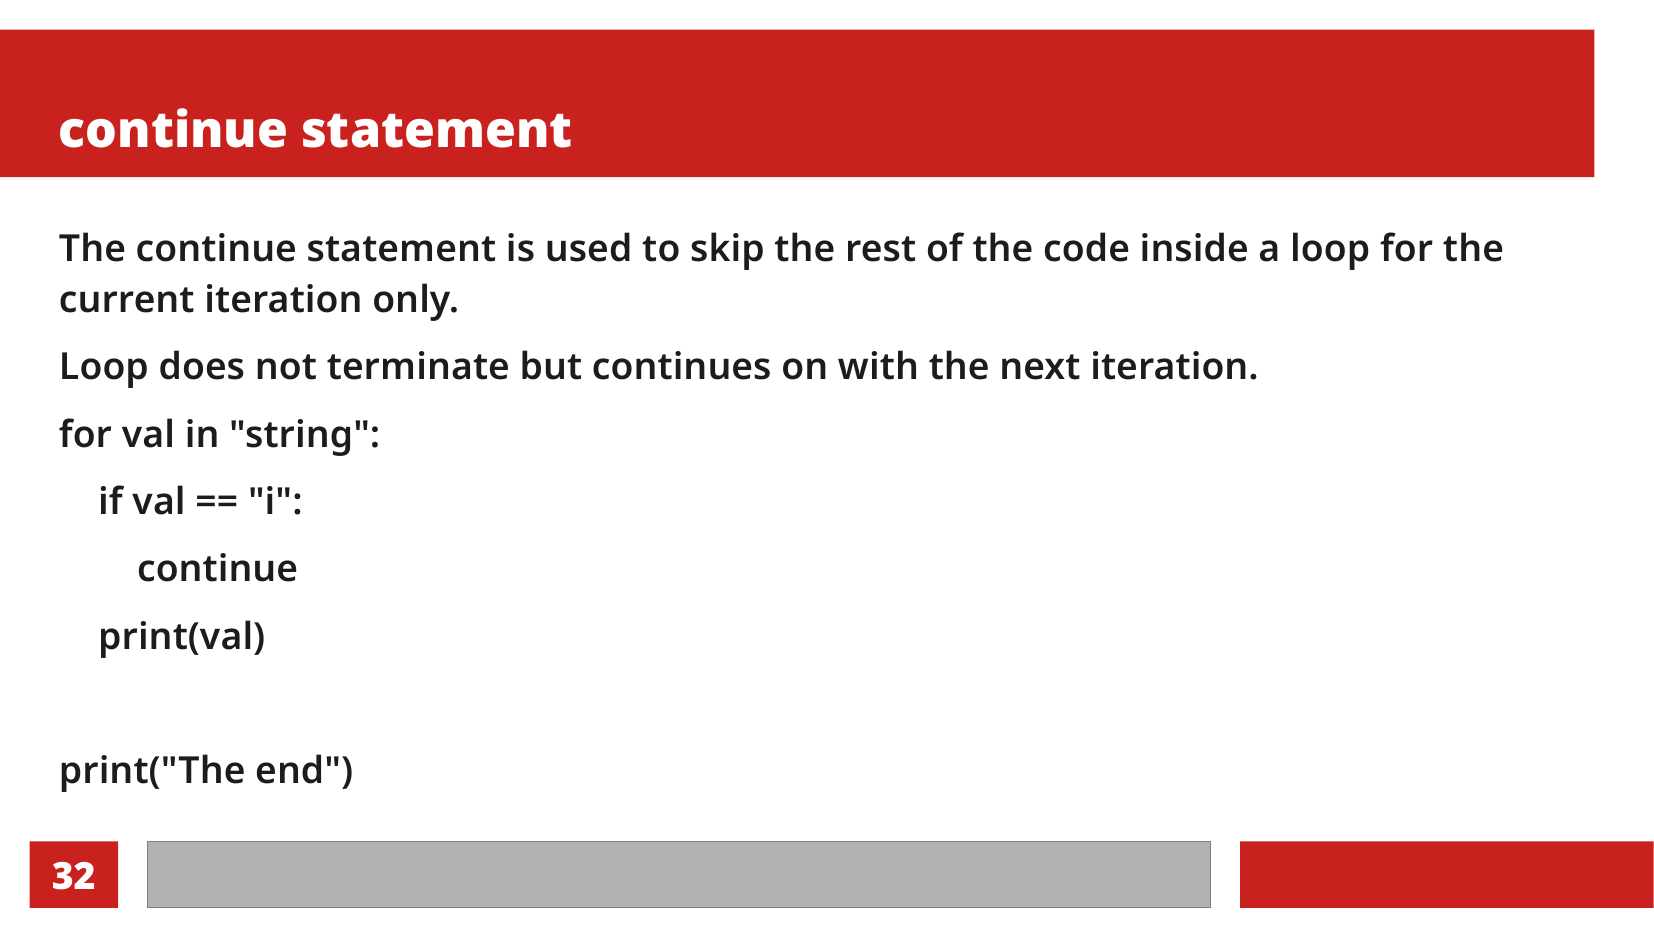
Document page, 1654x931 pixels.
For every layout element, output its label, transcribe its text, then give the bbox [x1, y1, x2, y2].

list The continue statement is used to skip the rest of the code inside a loop for the current iteration only. Loop does not terminate but continues on with the next iteration. for val in "string": if val == "i": continue print(val) print("The end") [59, 221, 1565, 798]
title continue statement [59, 44, 1595, 163]
